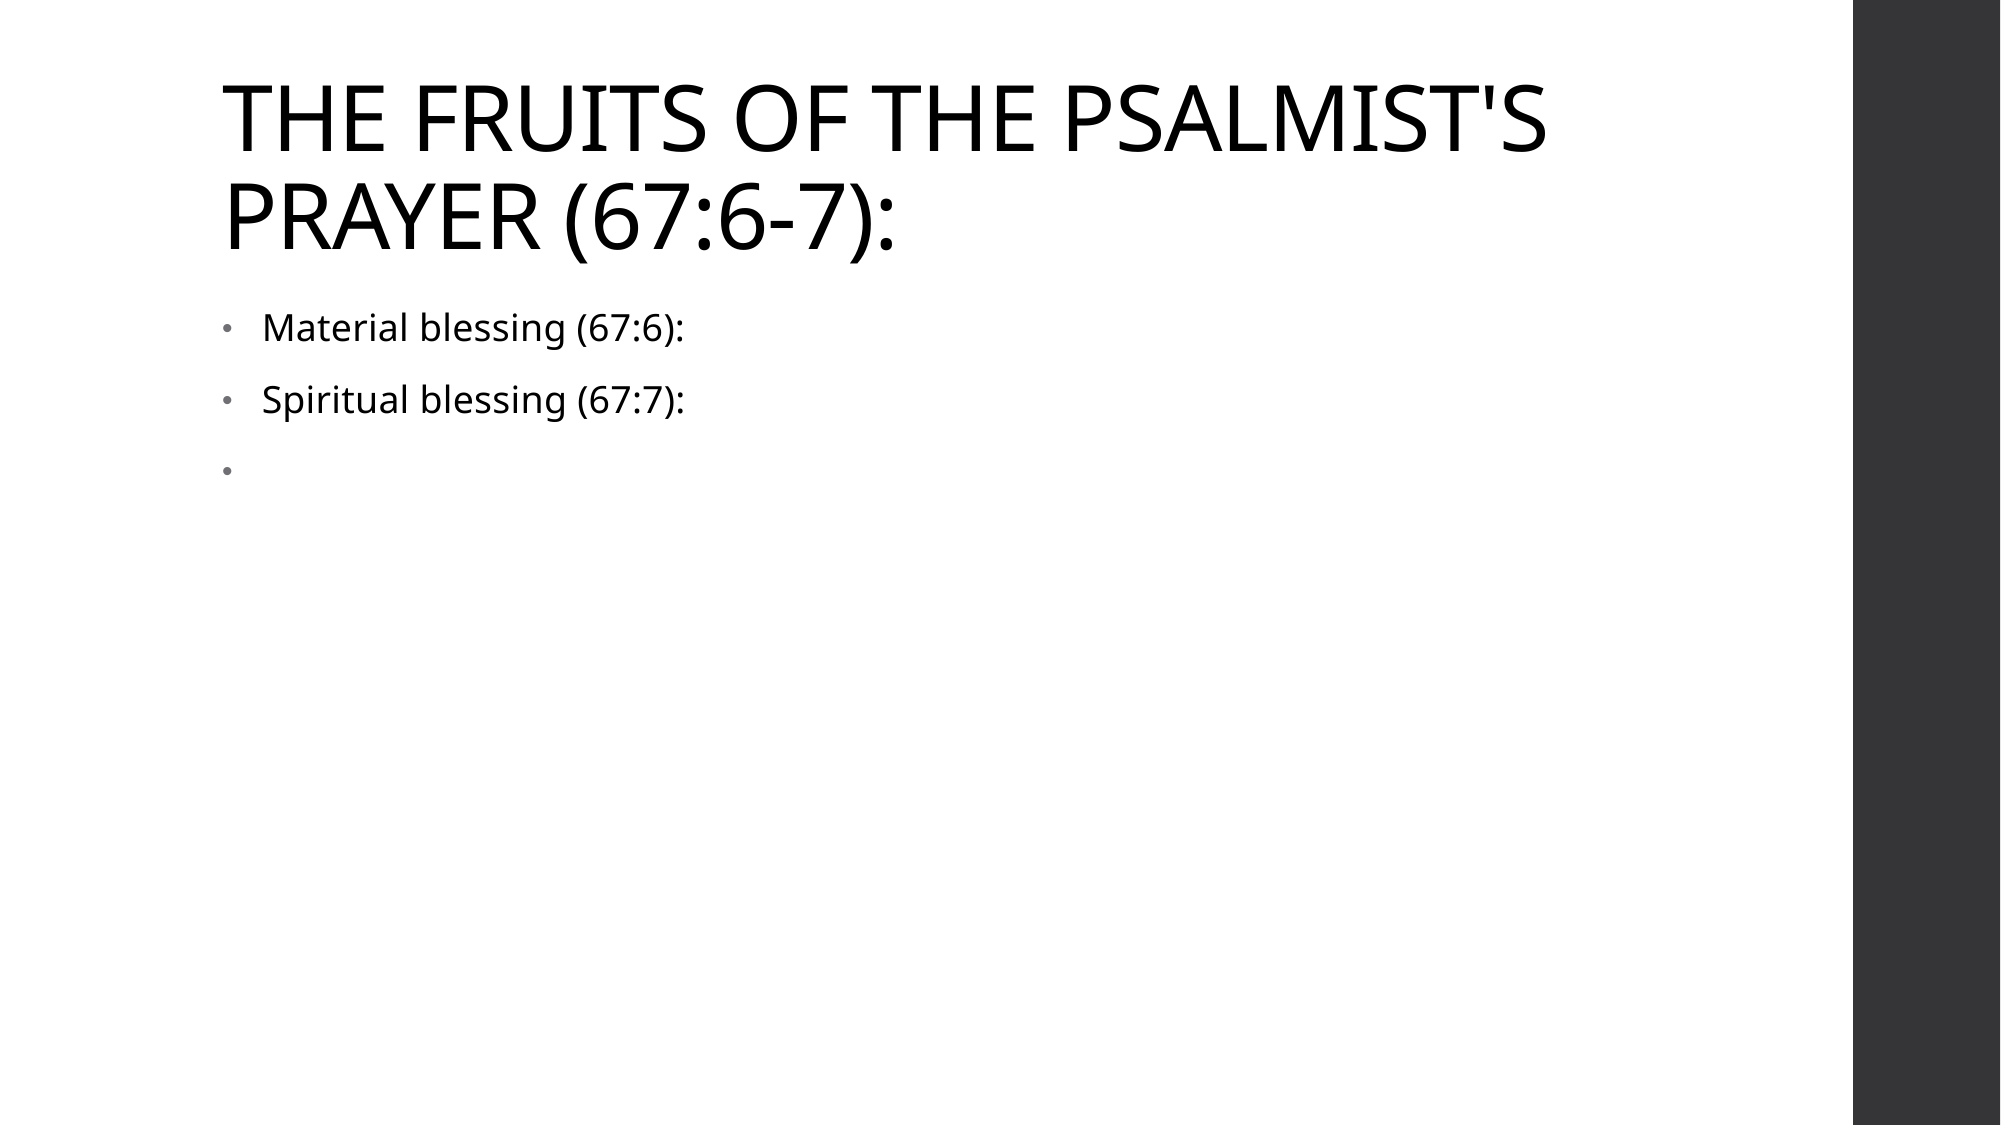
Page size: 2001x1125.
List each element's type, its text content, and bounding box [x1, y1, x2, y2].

title THE FRUITS OF THE PSALMIST'S PRAYER (67:6-7): [206, 60, 1797, 278]
list Material blessing (67:6): Spiritual blessing (67:7): [206, 299, 1617, 1014]
